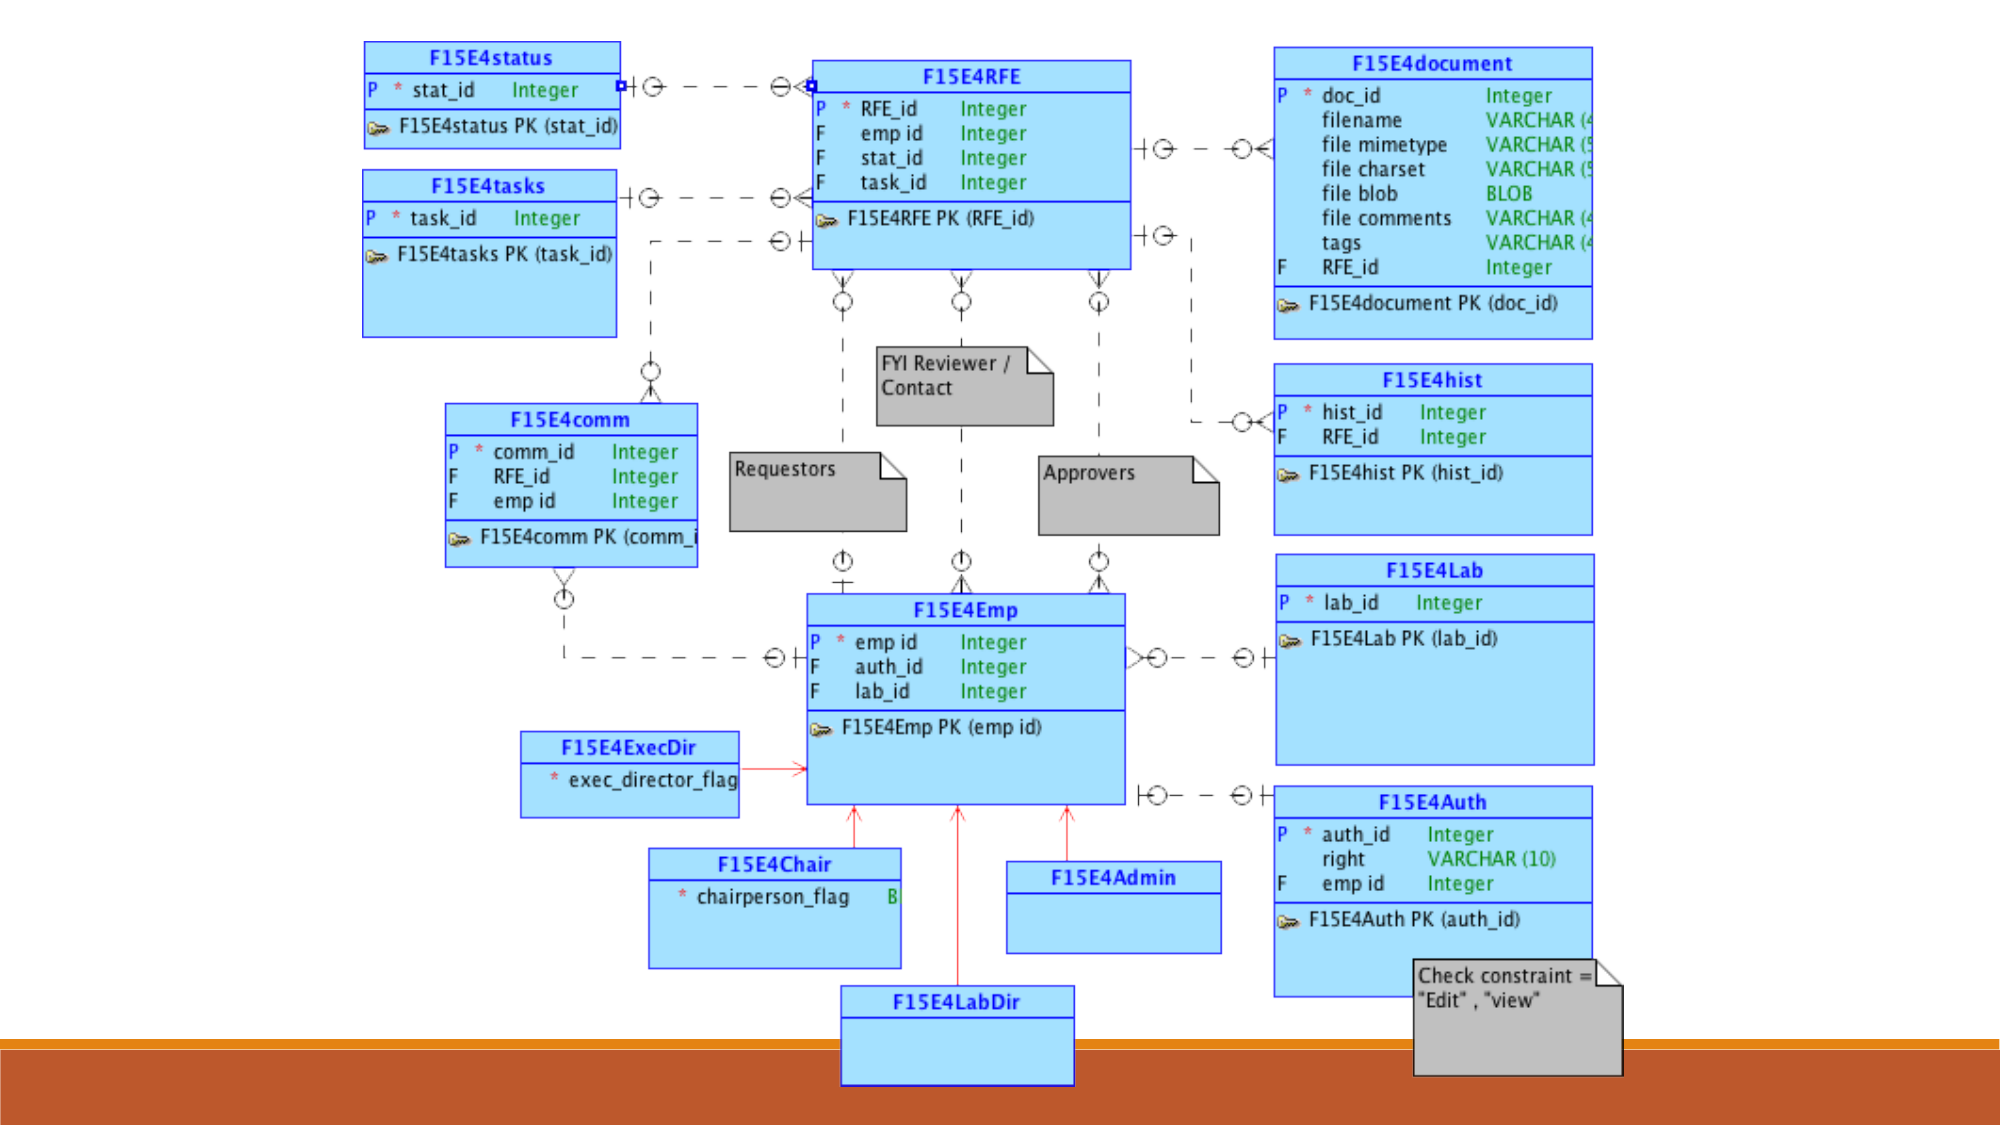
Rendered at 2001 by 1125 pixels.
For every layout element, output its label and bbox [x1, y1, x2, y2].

picture [362, 41, 1624, 1087]
